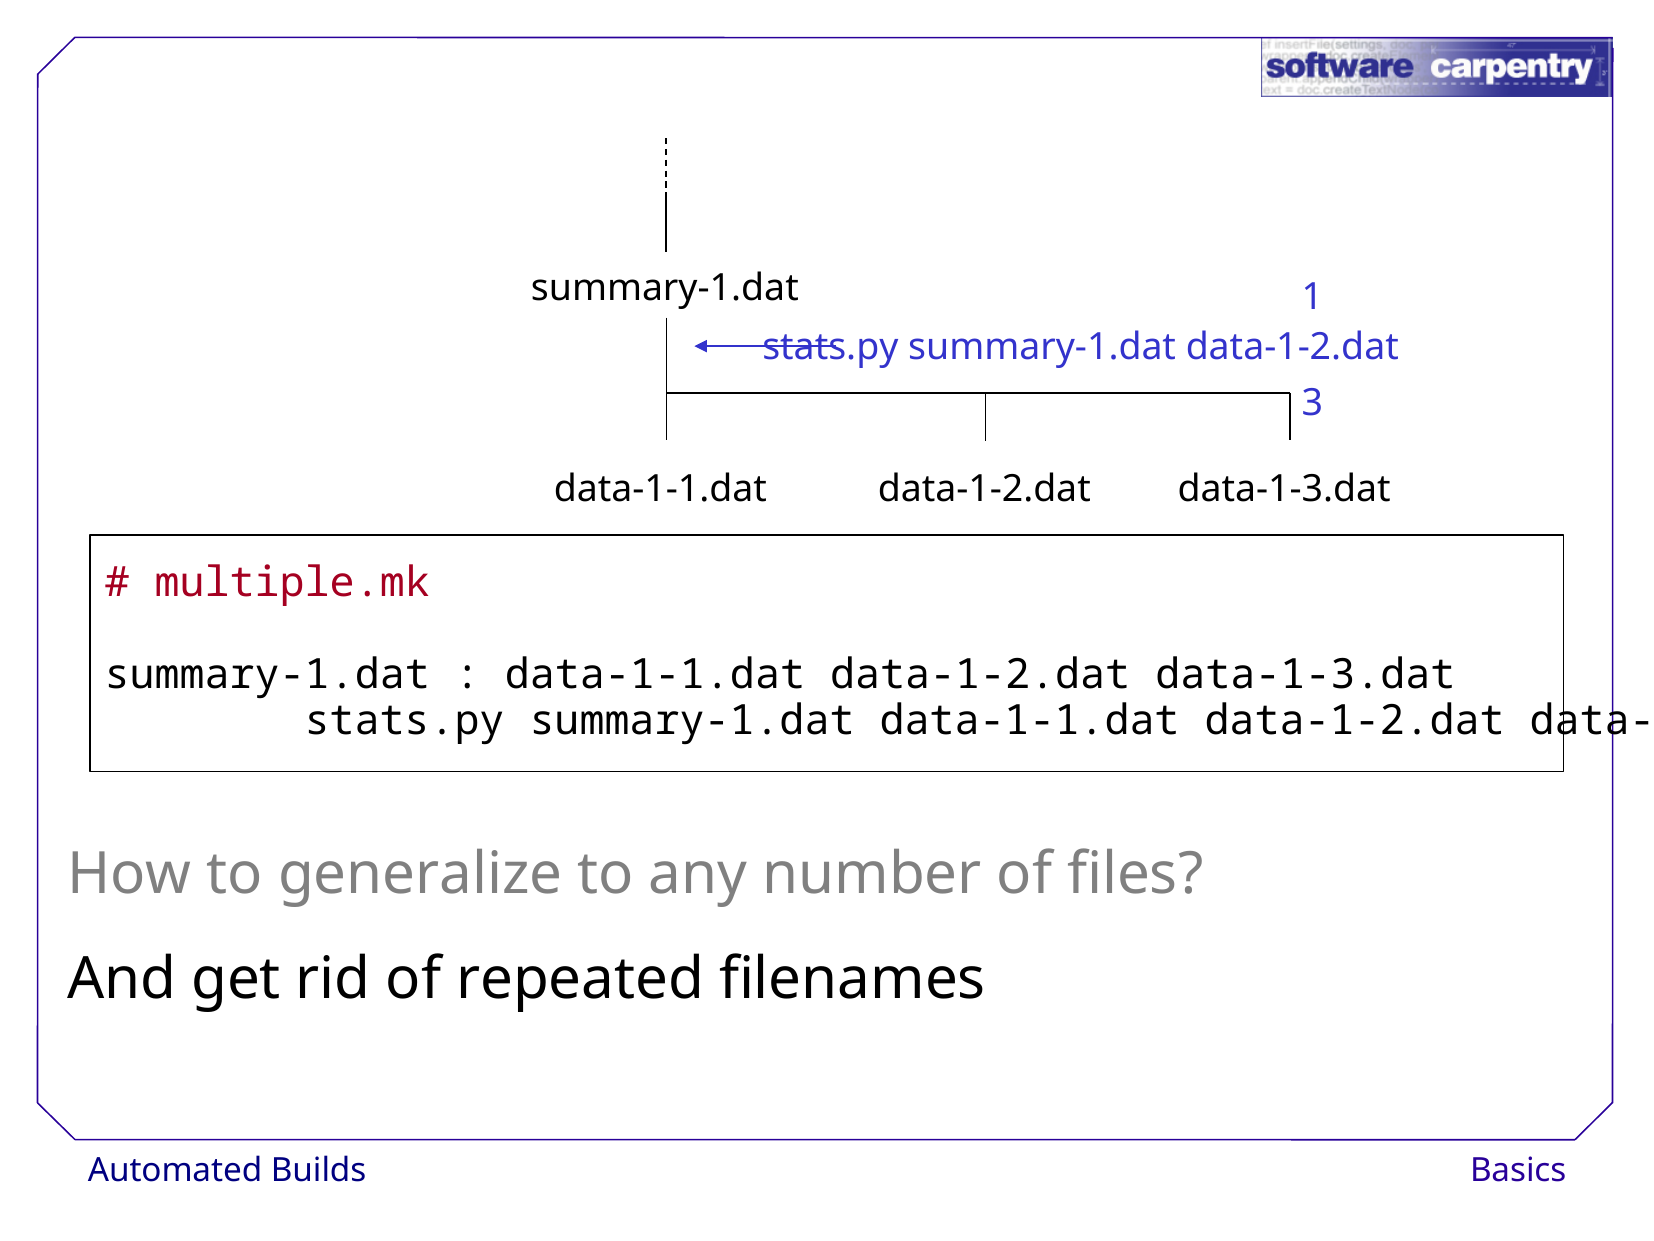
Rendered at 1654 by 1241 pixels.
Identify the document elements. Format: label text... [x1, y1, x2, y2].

picture [1261, 39, 1613, 97]
text_box How to generalize to any number of files? And get rid of repeated filenames [52, 792, 1369, 1018]
text_box summary-1.dat [441, 232, 889, 316]
text_box data-1-1.dat [464, 433, 788, 517]
text_box 1 [1286, 241, 1489, 325]
text_box data-1-2.dat [788, 433, 1181, 517]
text_box data-1-3.dat [1181, 433, 1481, 517]
text_box 3 [1286, 348, 1489, 432]
text_box # multiple.mk summary-1.dat : data-1-1.dat data-1-2.dat data-1-3.dat stats.py summary-1.dat data-1-1.dat data-1-2.dat data-1-3.dat [89, 534, 1564, 772]
text_box stats.py summary-1.dat data-1-2.dat [747, 291, 1565, 375]
